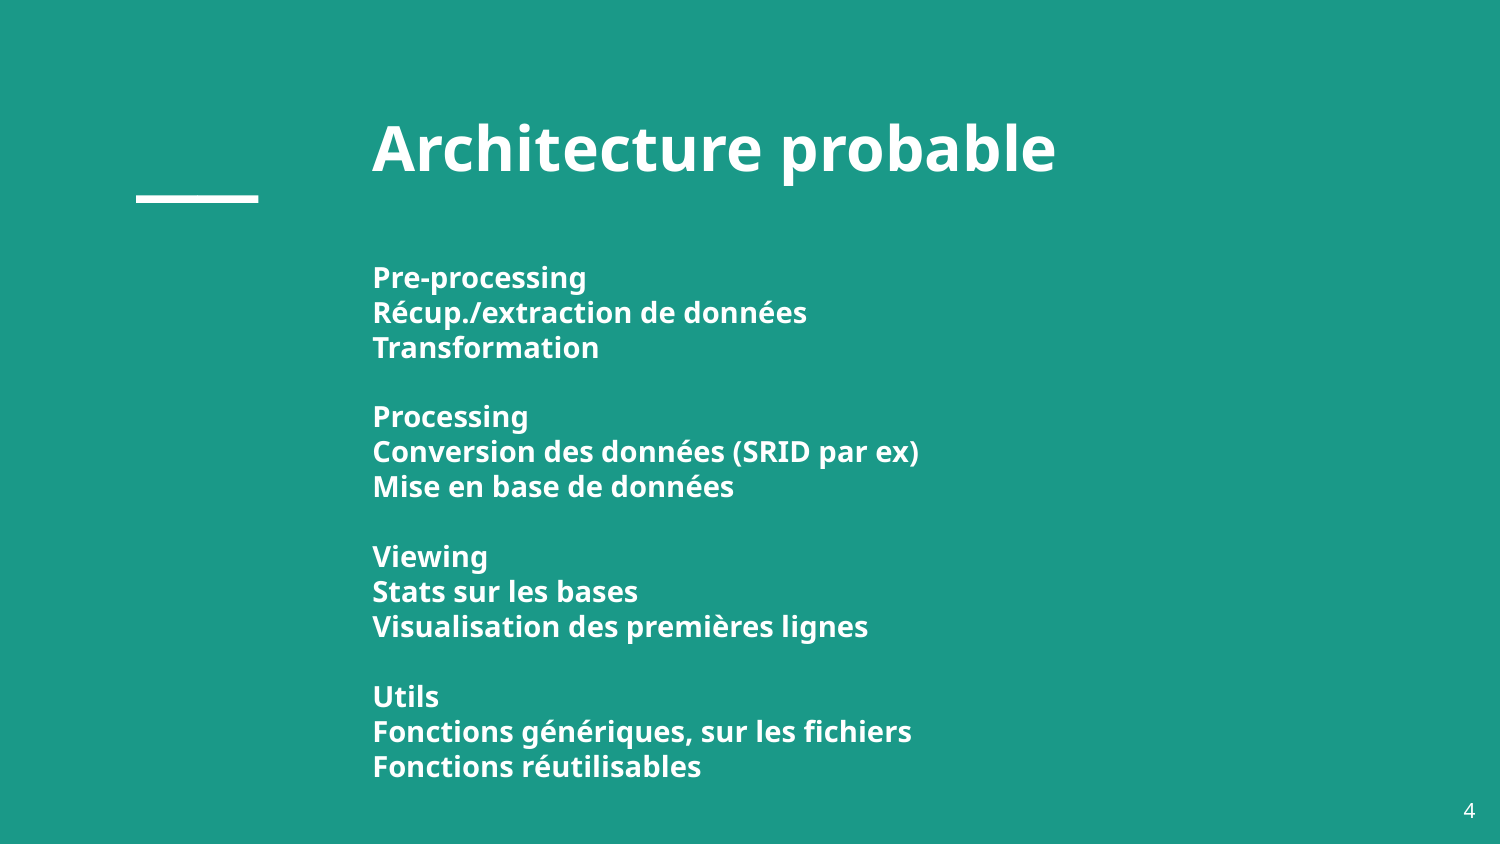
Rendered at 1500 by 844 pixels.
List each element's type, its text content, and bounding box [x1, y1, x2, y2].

title Architecture probable Pre-processing Récup./extraction de données Transformation Processing Conversion des données (SRID par ex) Mise en base de données Viewing Stats sur les bases Visualisation des premières lignes Utils Fonctions génériques, sur les fichiers Fonctions réutilisables [357, 94, 1110, 764]
slide_number <number> [1400, 779, 1491, 844]
